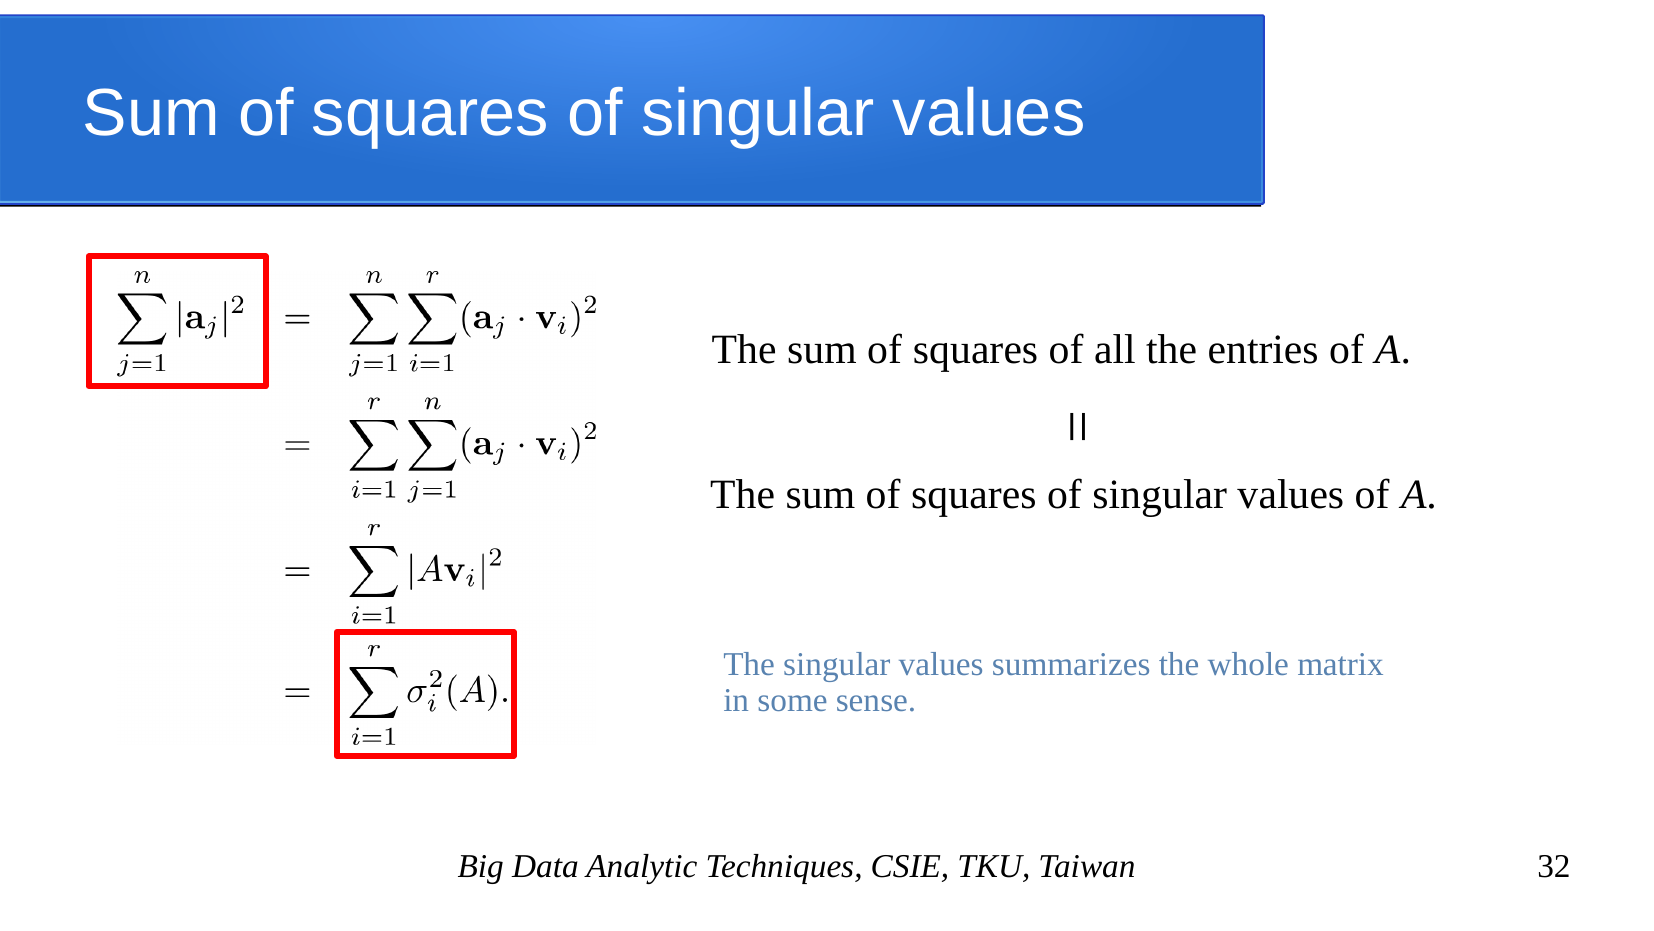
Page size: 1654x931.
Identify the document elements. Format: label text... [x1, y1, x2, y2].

text_box = [1037, 367, 1134, 459]
text_box The sum of squares of singular values of A. [695, 464, 1548, 573]
picture [117, 271, 263, 383]
text_box The sum of squares of all the entries of A. [696, 318, 1501, 402]
title Sum of squares of singular values [82, 35, 1235, 189]
text_box The singular values summarizes the whole matrix in some sense. [708, 637, 1418, 733]
picture [117, 271, 596, 745]
picture [340, 635, 511, 745]
